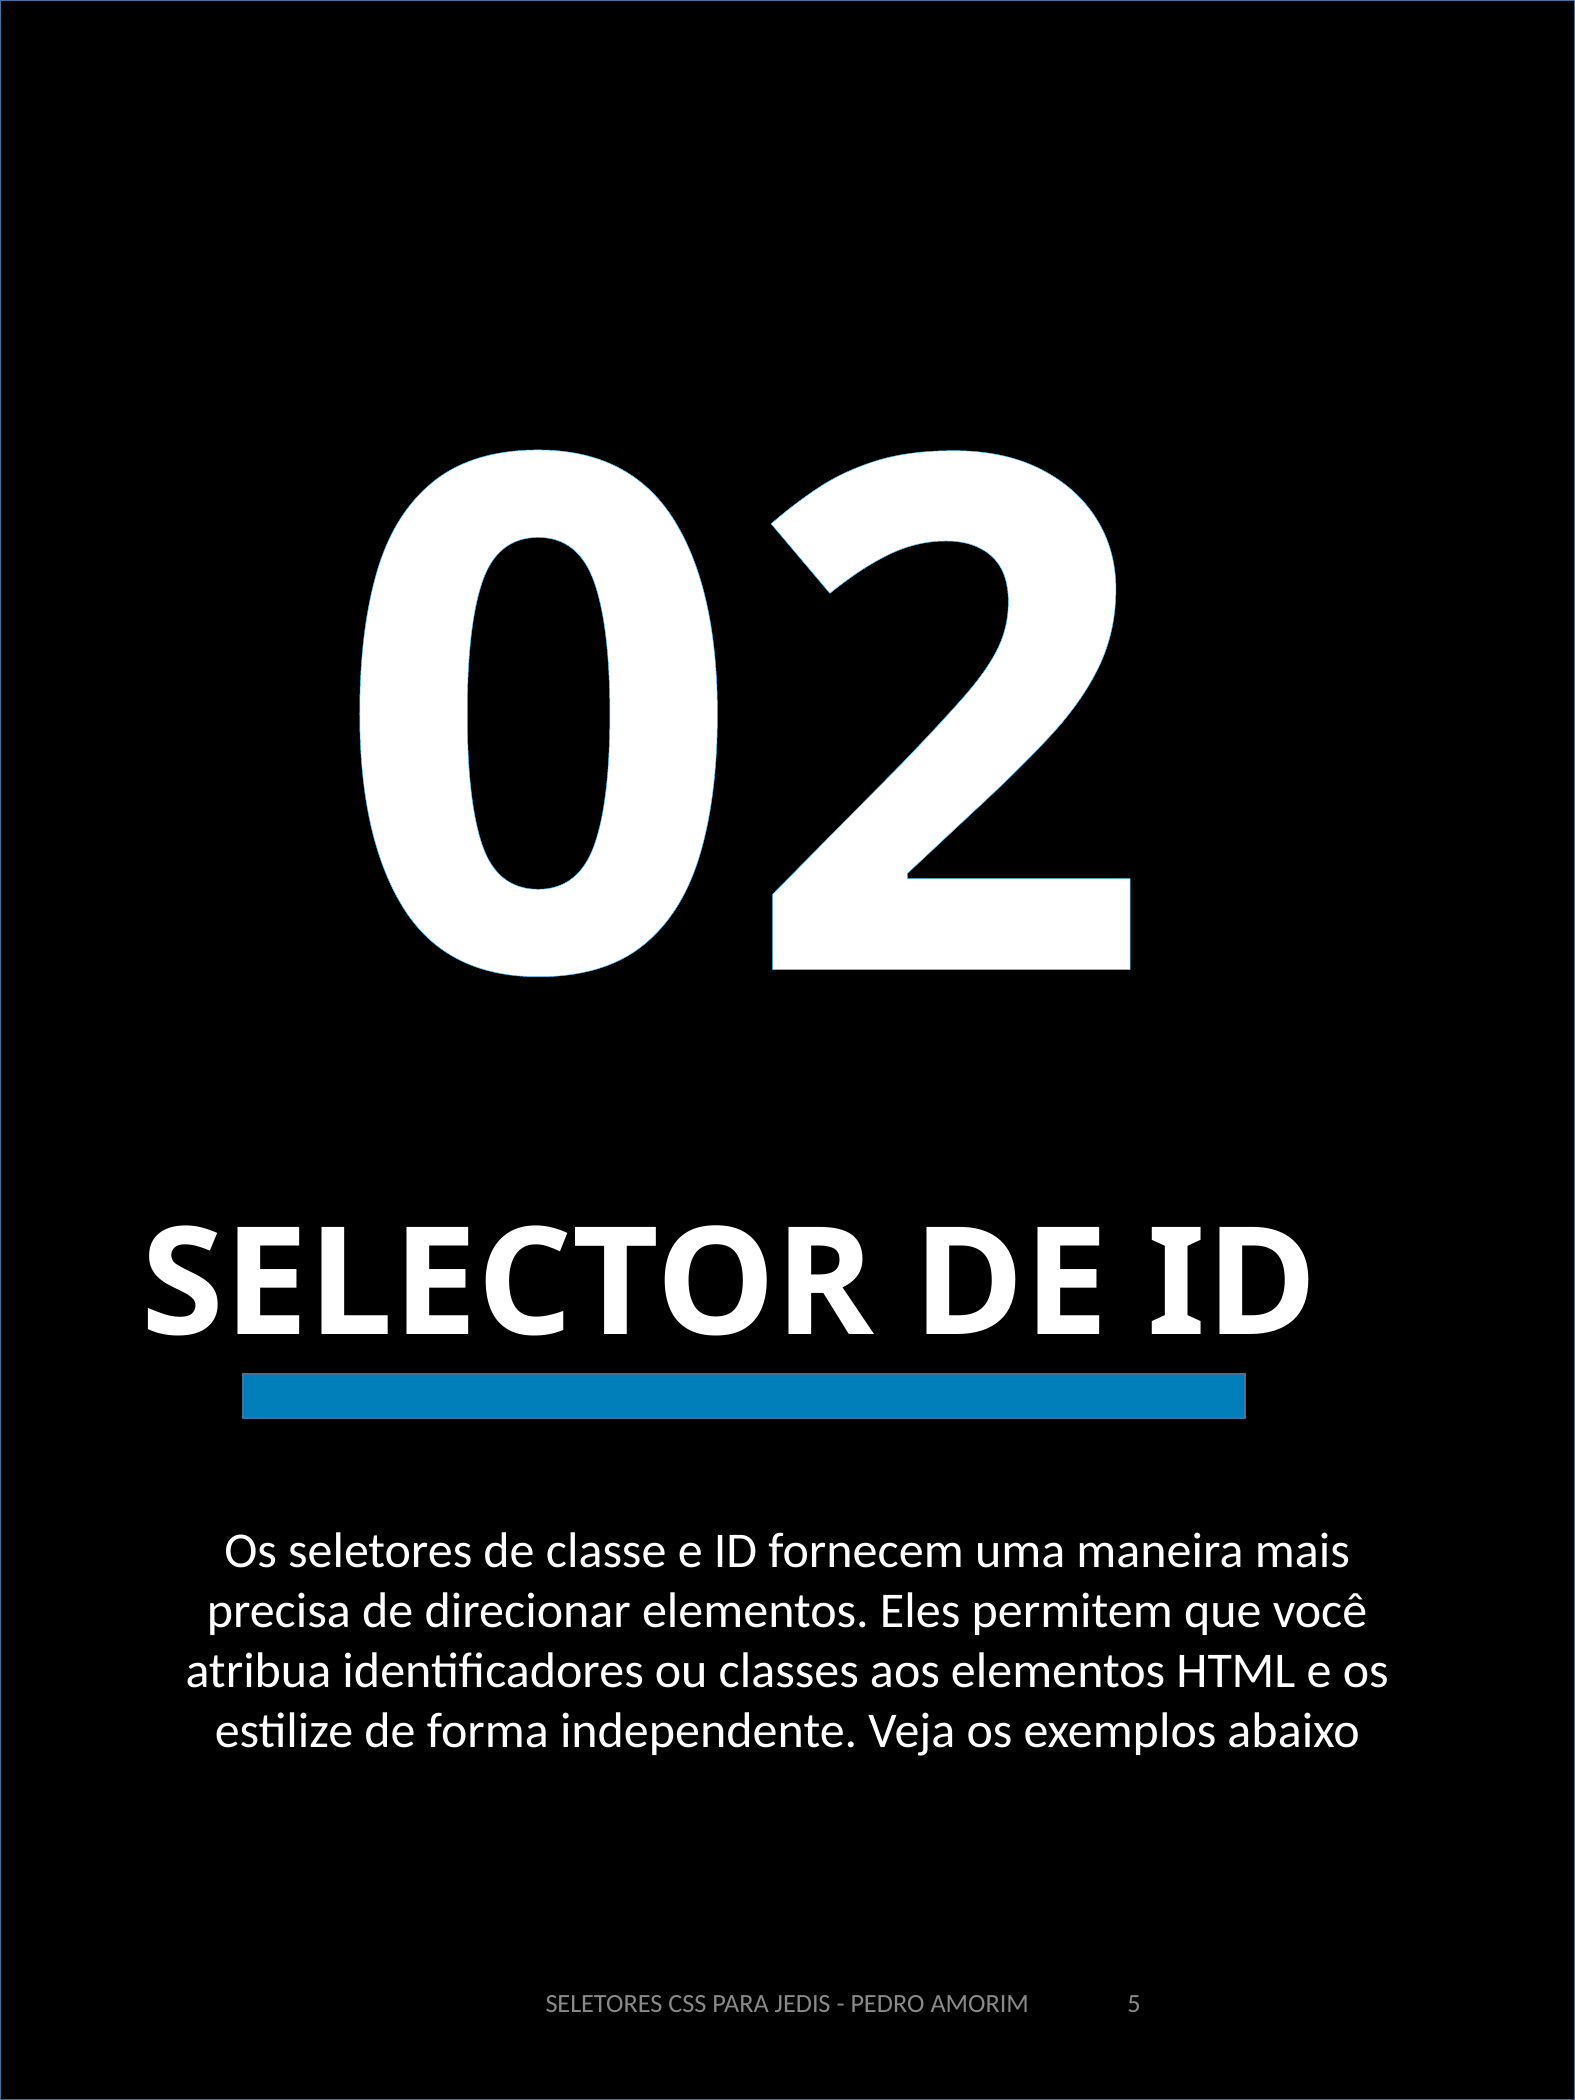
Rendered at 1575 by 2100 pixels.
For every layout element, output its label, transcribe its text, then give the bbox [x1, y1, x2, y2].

text_box SELETORES CSS PARA JEDIS - PEDRO AMORIM [521, 1946, 1054, 2059]
text_box 5 [1112, 1946, 1467, 2059]
text_box 02 [42, 245, 1445, 1129]
text_box SELECTOR DE ID [0, 1177, 1524, 1372]
text_box [0, 0, 1575, 2100]
text_box Os seletores de classe e ID fornecem uma maneira mais precisa de direcionar elementos. Eles permitem que você atribua identificadores ou classes aos elementos HTML e os estilize de forma independente. Veja os exemplos abaixo [146, 1509, 1429, 1768]
